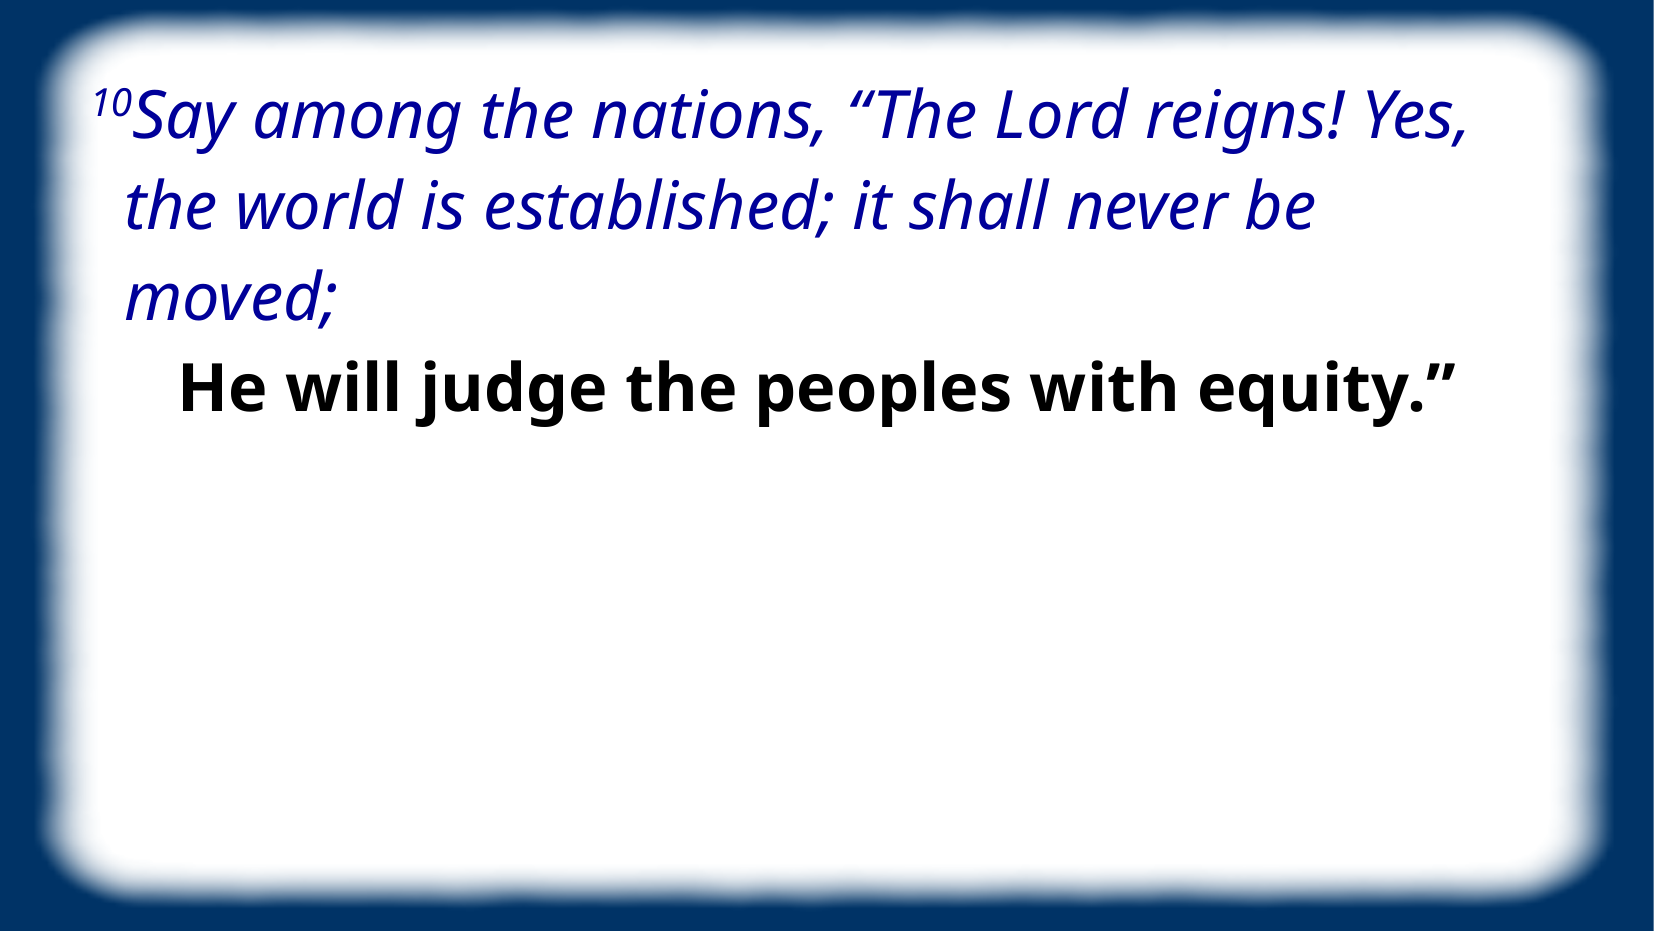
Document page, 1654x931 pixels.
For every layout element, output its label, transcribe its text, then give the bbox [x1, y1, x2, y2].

picture [0, 0, 1654, 931]
text_box 10Say among the nations, “The Lord reigns! Yes, the world is established; it shall never be moved; He will judge the peoples with equity.” [75, 60, 1576, 430]
